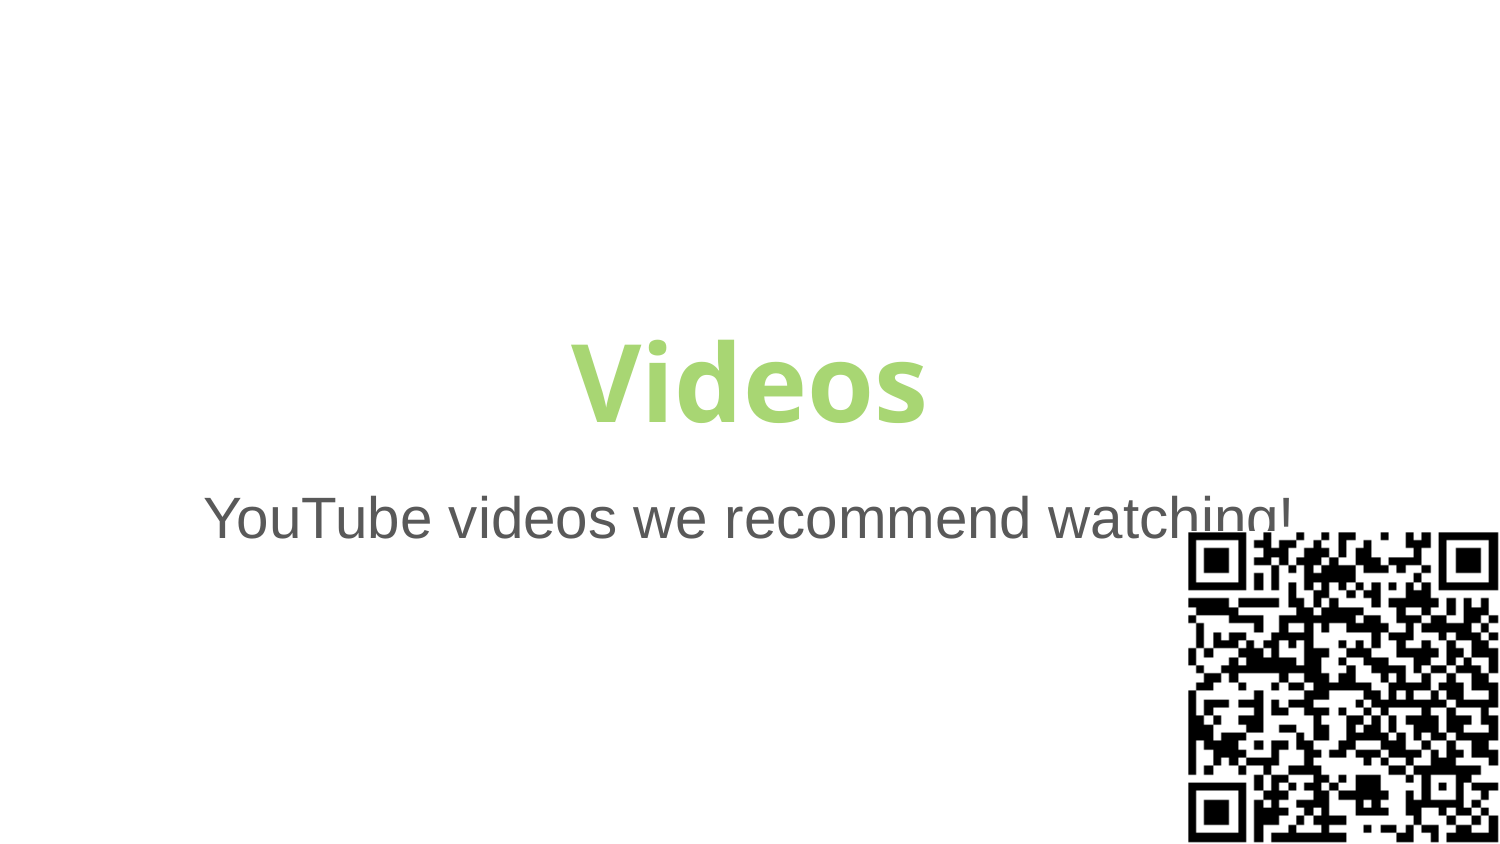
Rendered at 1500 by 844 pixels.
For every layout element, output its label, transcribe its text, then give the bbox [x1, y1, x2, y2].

title Videos [51, 122, 1449, 459]
picture [1187, 531, 1500, 844]
subtitle YouTube videos we recommend watching! [51, 464, 1449, 595]
